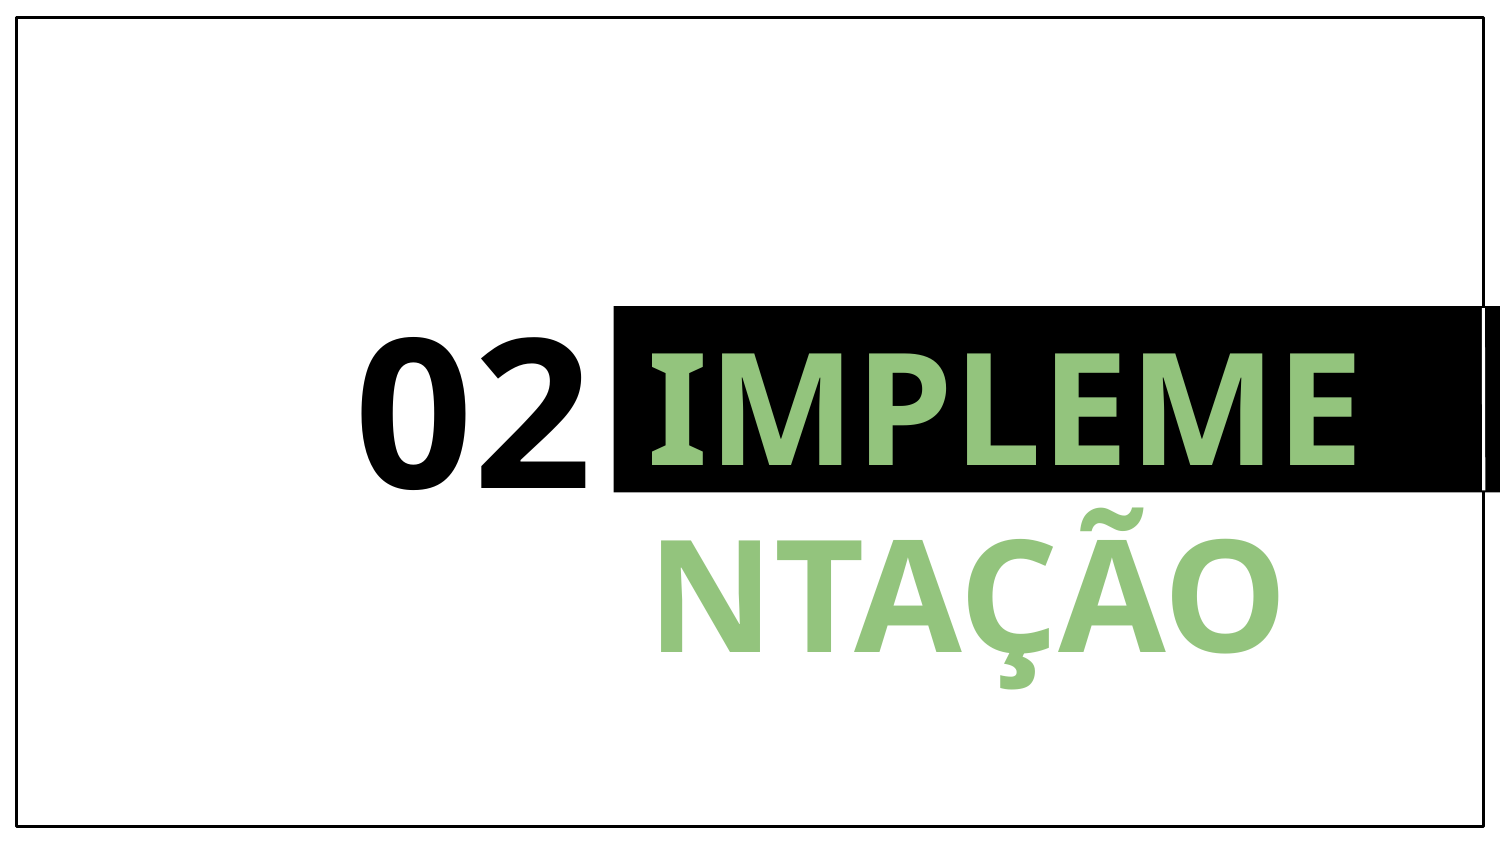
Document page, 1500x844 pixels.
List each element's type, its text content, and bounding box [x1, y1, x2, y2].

title 02 [336, 328, 610, 482]
title IMPLEMENTAÇÃO [632, 293, 1484, 482]
